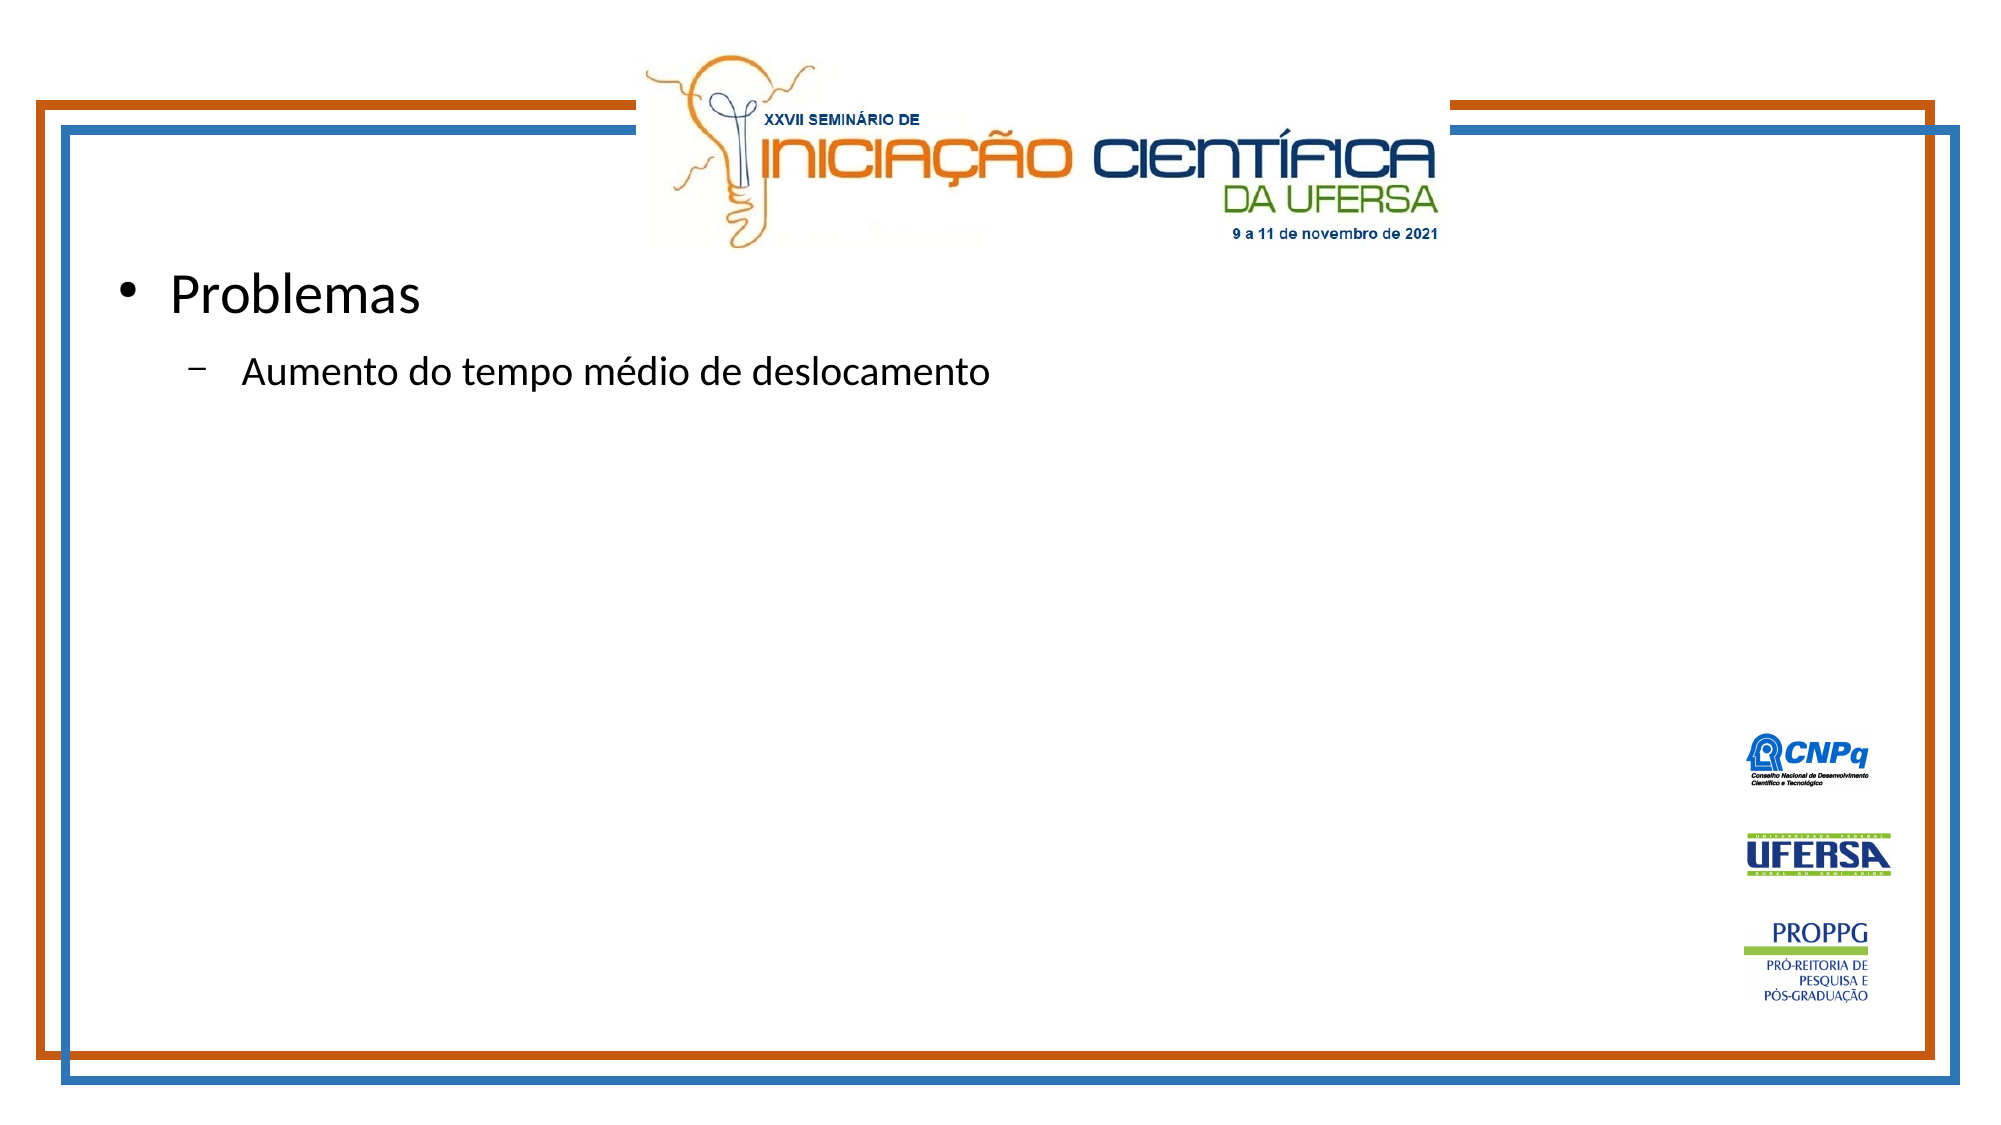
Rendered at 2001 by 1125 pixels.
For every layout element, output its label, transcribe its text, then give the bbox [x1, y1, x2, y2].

list Problemas Aumento do tempo médio de deslocamento [99, 263, 1900, 916]
picture [1744, 923, 1868, 1003]
picture [636, 44, 1450, 259]
